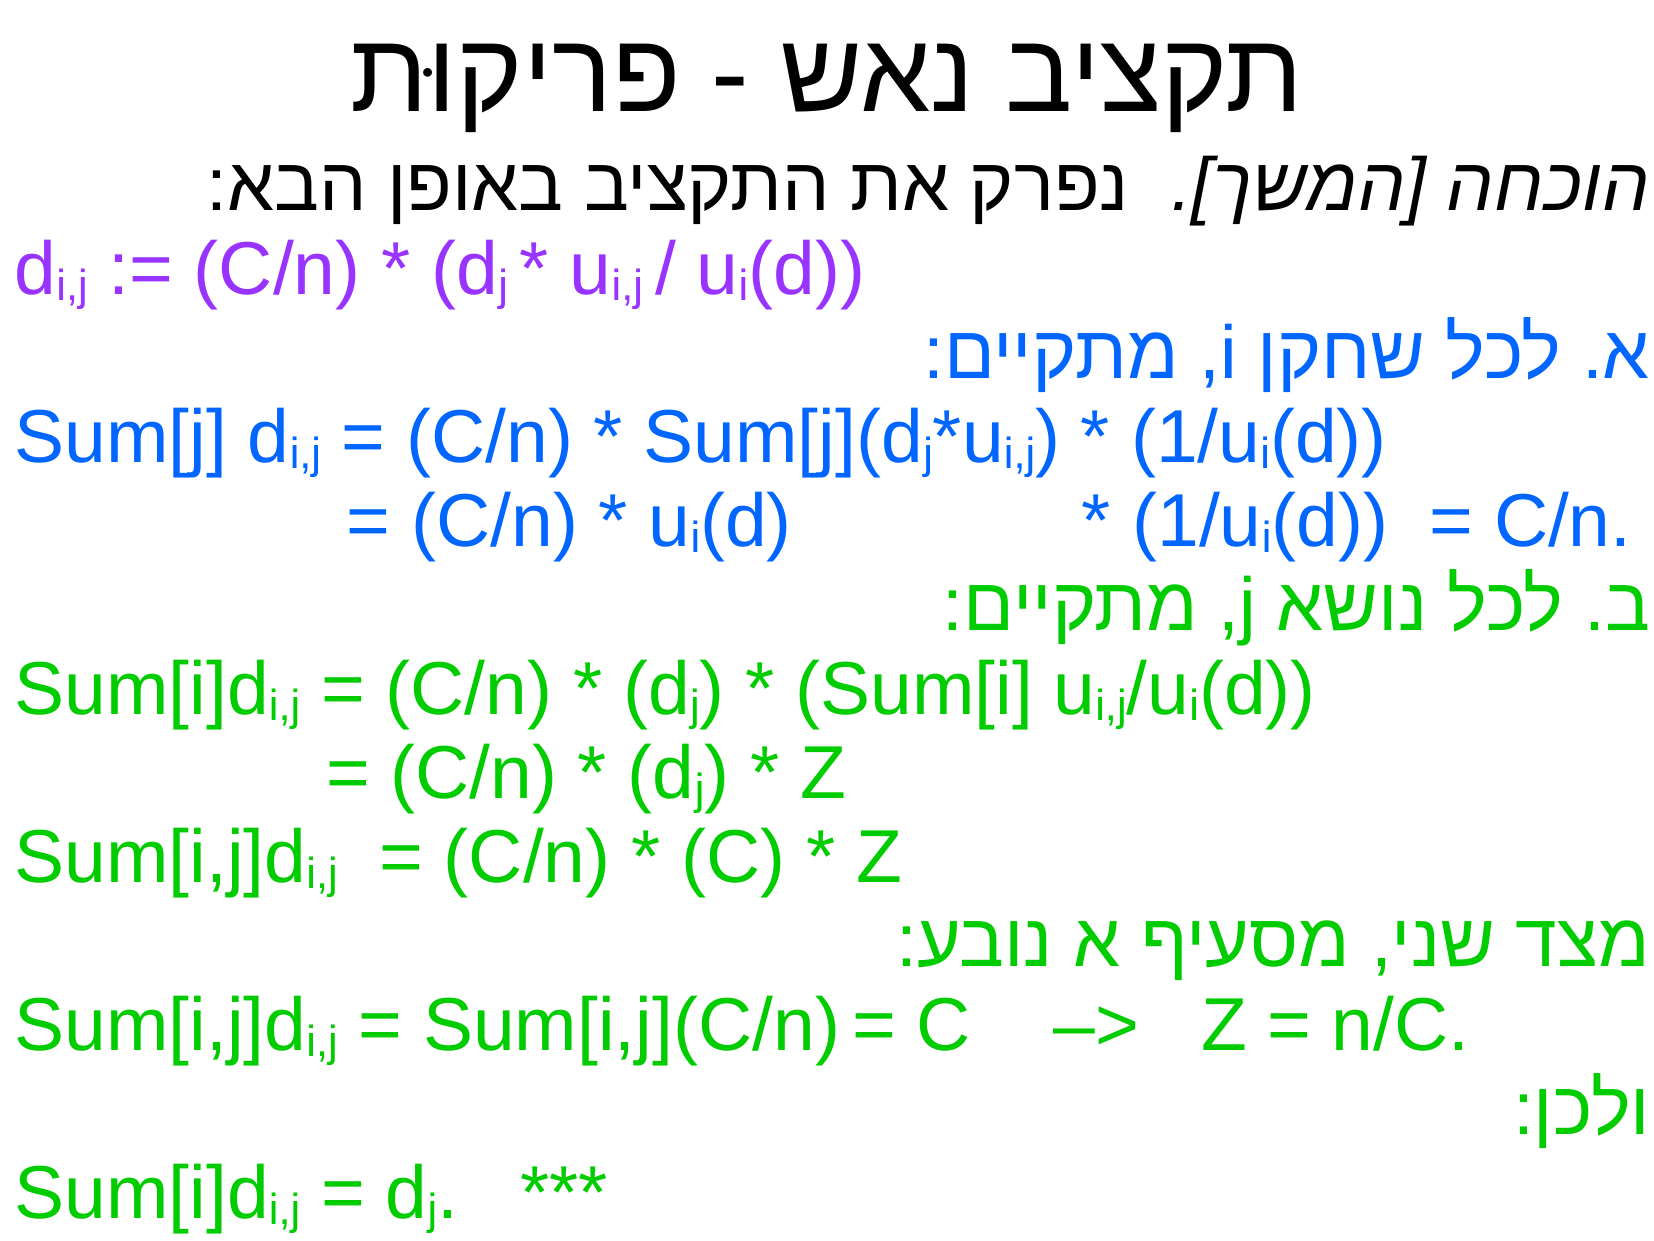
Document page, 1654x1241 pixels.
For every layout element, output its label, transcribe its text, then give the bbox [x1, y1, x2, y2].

text_box הוכחה [המשך]. נפרק את התקציב באופן הבא: di,j := (C/n) * (dj * ui,j / ui(d)) א. לכל שחקן i, מתקיים: Sum[j] di,j = (C/n) * Sum[j](dj*ui,j) * (1/ui(d)) = (C/n) * ui(d) * (1/ui(d)) = C/n. ב. לכל נושא j, מתקיים: Sum[i]di,j = (C/n) * (dj) * (Sum[i] ui,j/ui(d)) = (C/n) * (dj) * Z Sum[i,j]di,j = (C/n) * (C) * Z מצד שני, מסעיף א נובע: Sum[i,j]di,j = Sum[i,j](C/n) = C –> Z = n/C. ולכן: Sum[i]di,j = dj. *** [0, 135, 1654, 1241]
title תקציב נאש - פריקוּת [0, 0, 1654, 135]
